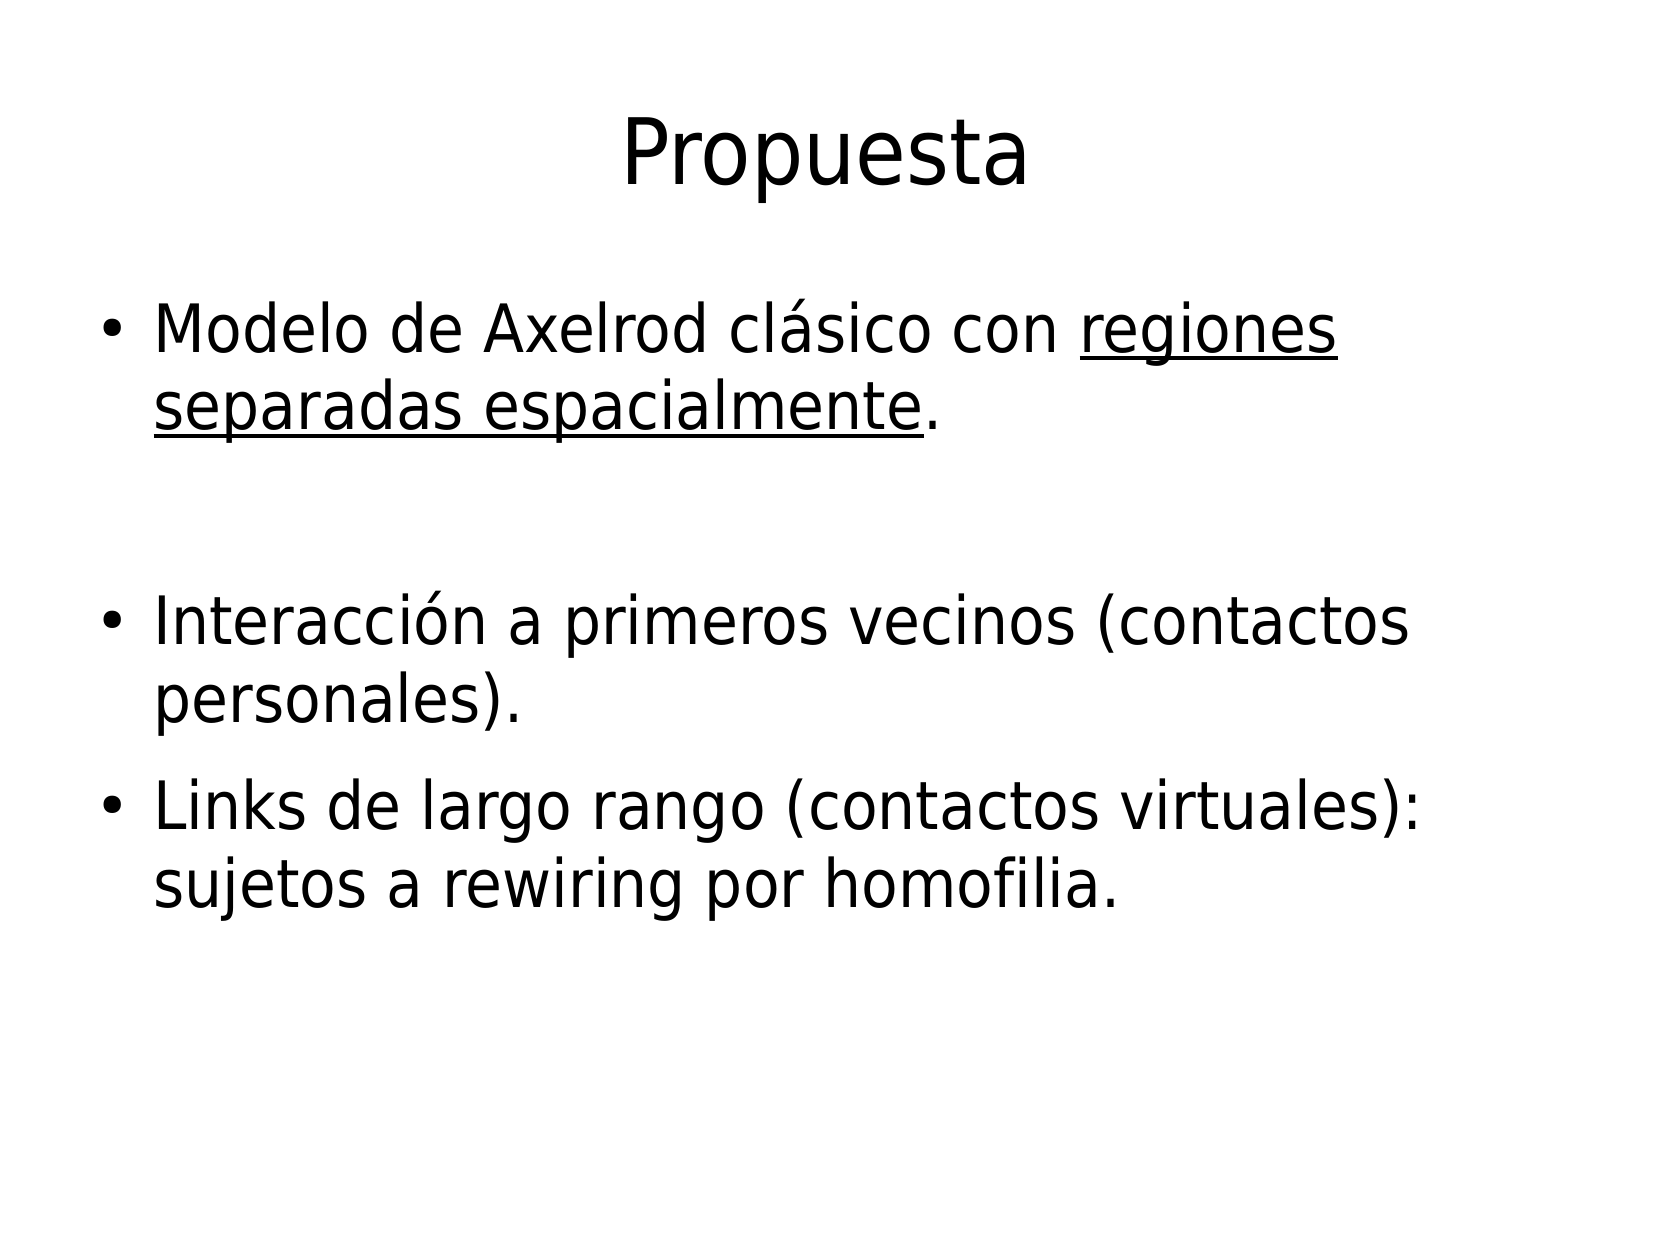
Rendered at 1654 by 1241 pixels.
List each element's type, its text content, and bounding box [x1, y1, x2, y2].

list Modelo de Axelrod clásico con regiones separadas espacialmente. Interacción a primeros vecinos (contactos personales). Links de largo rango (contactos virtuales): sujetos a rewiring por homofilia. [82, 290, 1571, 1010]
title Propuesta [82, 49, 1571, 257]
